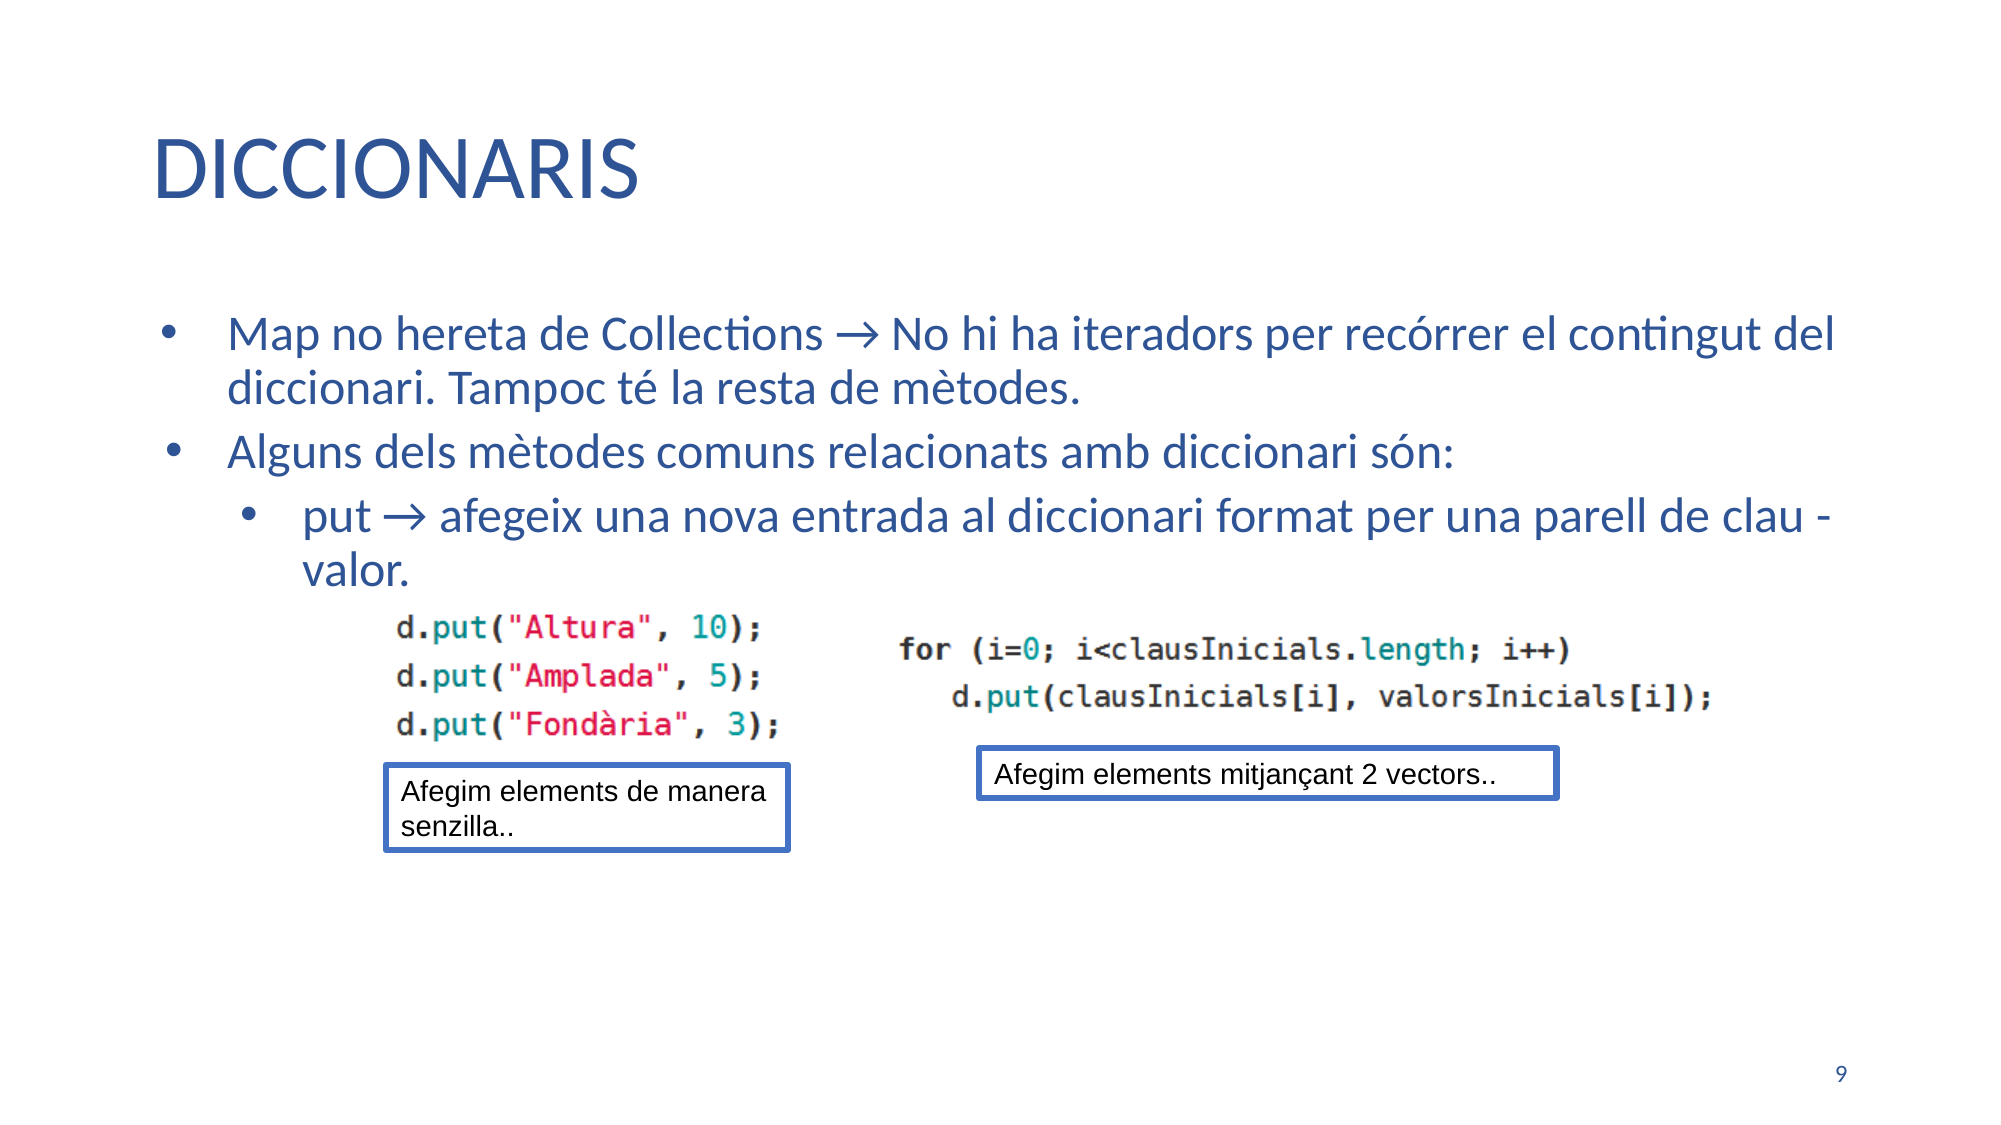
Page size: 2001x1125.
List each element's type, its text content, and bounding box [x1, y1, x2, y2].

slide_number <number> [1412, 1042, 1863, 1103]
list Map no hereta de Collections → No hi ha iteradors per recórrer el contingut del diccionari. Tampoc té la resta de mètodes. Alguns dels mètodes comuns relacionats amb diccionari són: put → afegeix una nova entrada al diccionari format per una parell de clau - valor. [137, 299, 1863, 1014]
title DICCIONARIS [137, 59, 1863, 278]
picture [894, 622, 1727, 730]
text_box Afegim elements de manera senzilla.. [385, 764, 788, 850]
picture [384, 604, 790, 749]
text_box Afegim elements mitjançant 2 vectors.. [979, 748, 1557, 799]
